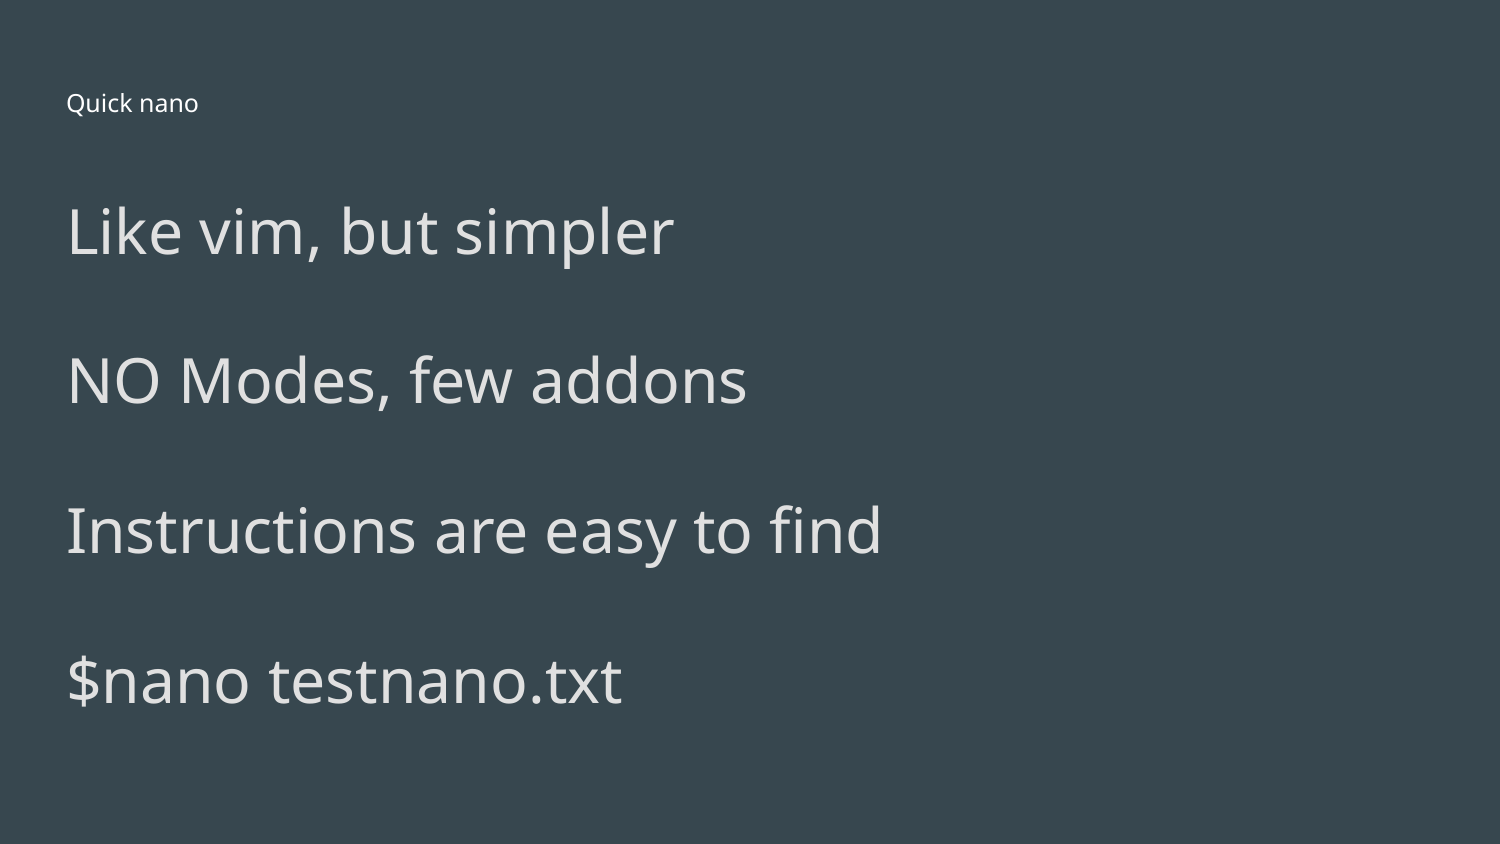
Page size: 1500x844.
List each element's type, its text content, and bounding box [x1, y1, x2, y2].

title Quick nano [51, 72, 1449, 167]
text_box Like vim, but simpler NO Modes, few addons Instructions are easy to find $nano testnano.txt [51, 176, 1449, 784]
